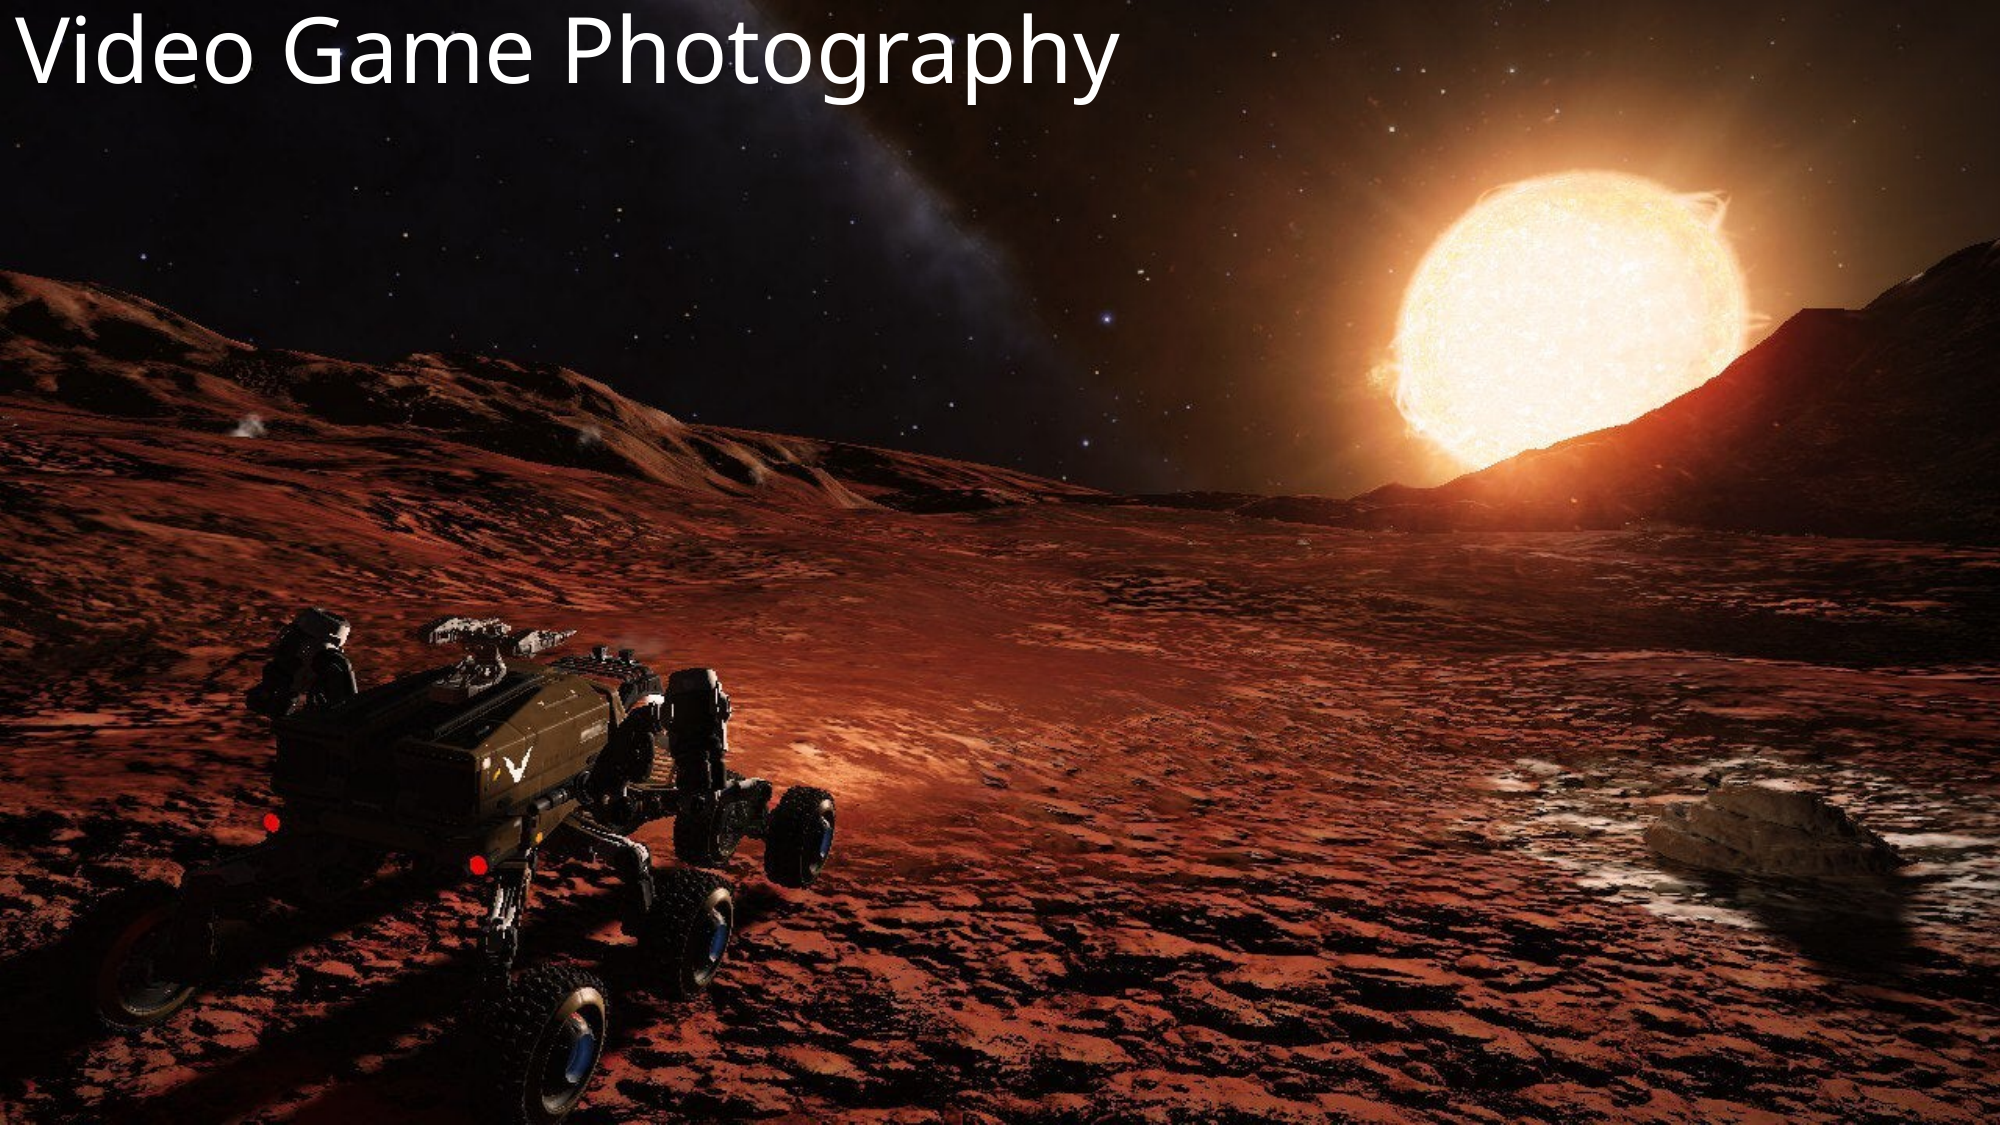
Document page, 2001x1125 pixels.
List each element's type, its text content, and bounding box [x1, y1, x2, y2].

picture [0, 0, 2000, 1125]
title Video Game Photography [0, 0, 1726, 163]
